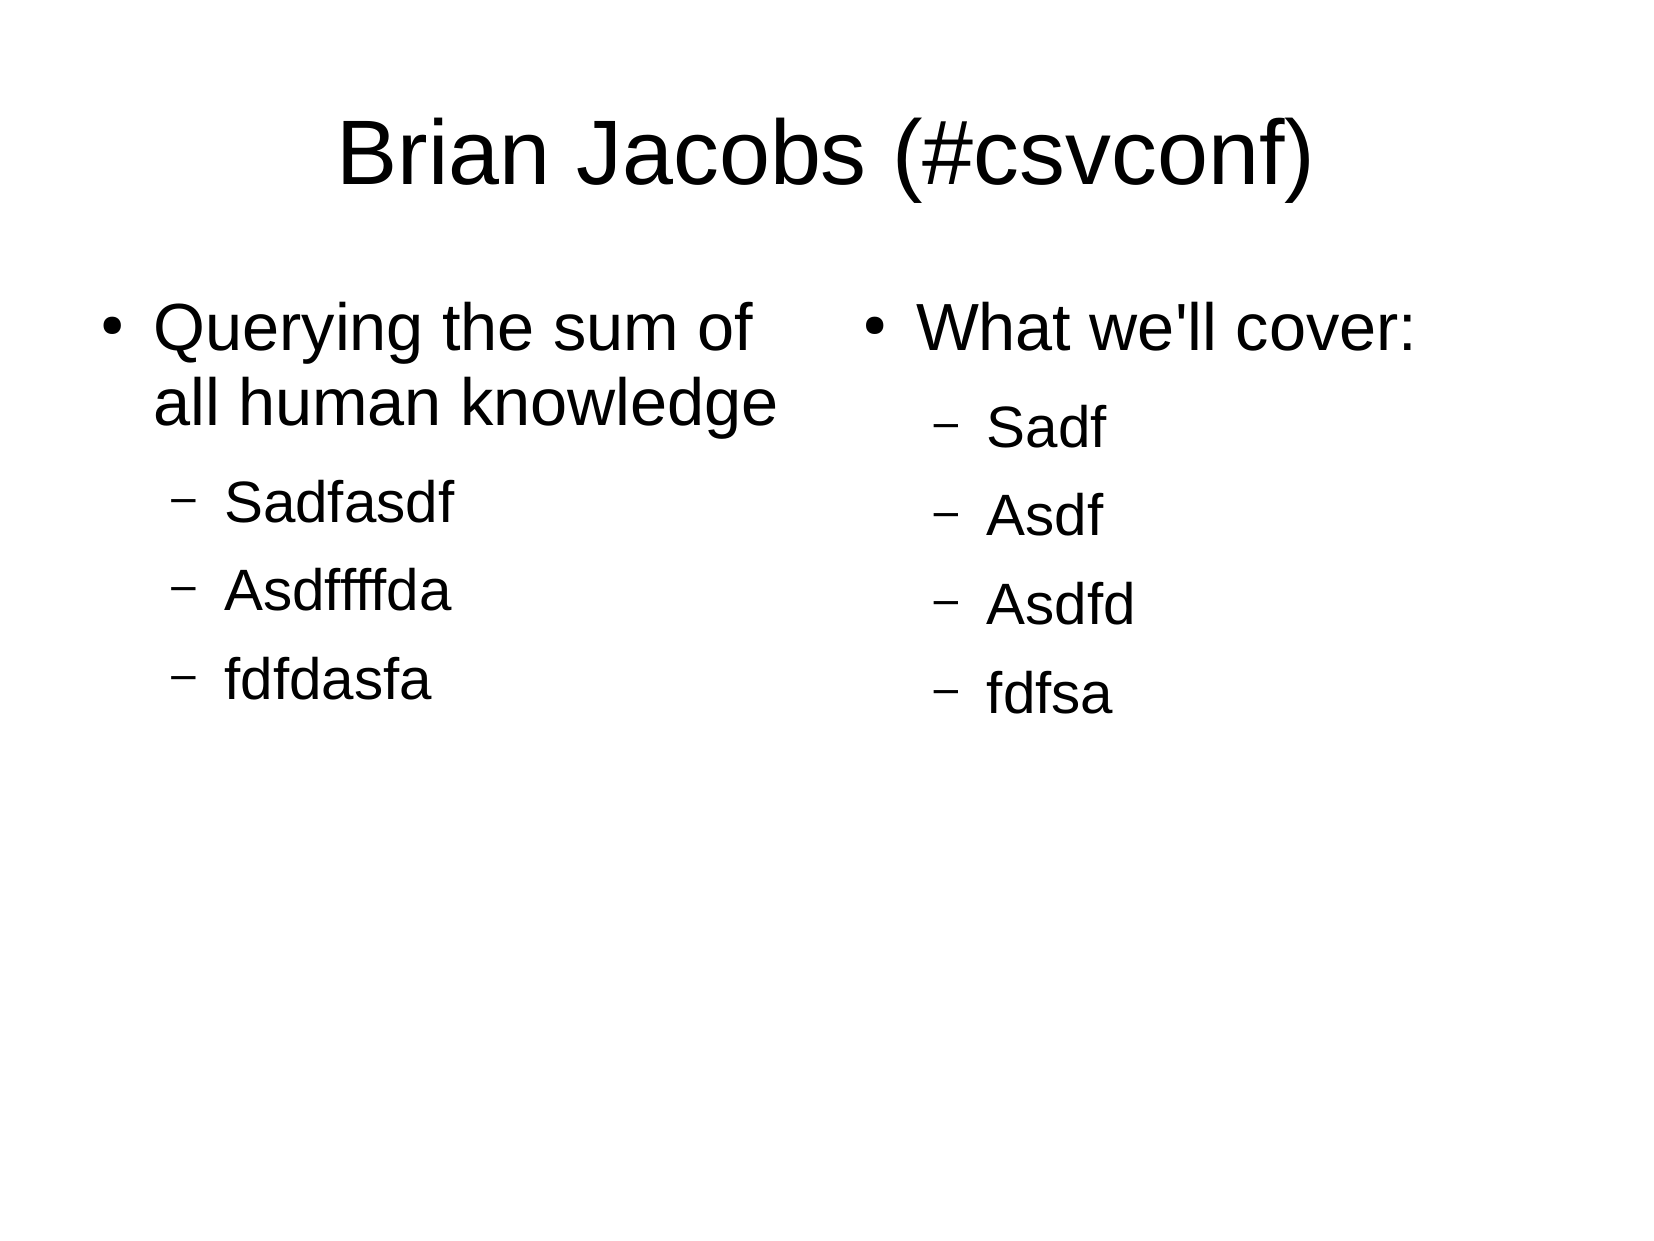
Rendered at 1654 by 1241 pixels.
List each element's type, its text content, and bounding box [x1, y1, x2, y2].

list What we'll cover: Sadf Asdf Asdfd fdfsa [845, 290, 1572, 1010]
list Querying the sum of all human knowledge Sadfasdf Asdffffda fdfdasfa [82, 290, 809, 1010]
title Brian Jacobs (#csvconf) [82, 49, 1571, 257]
